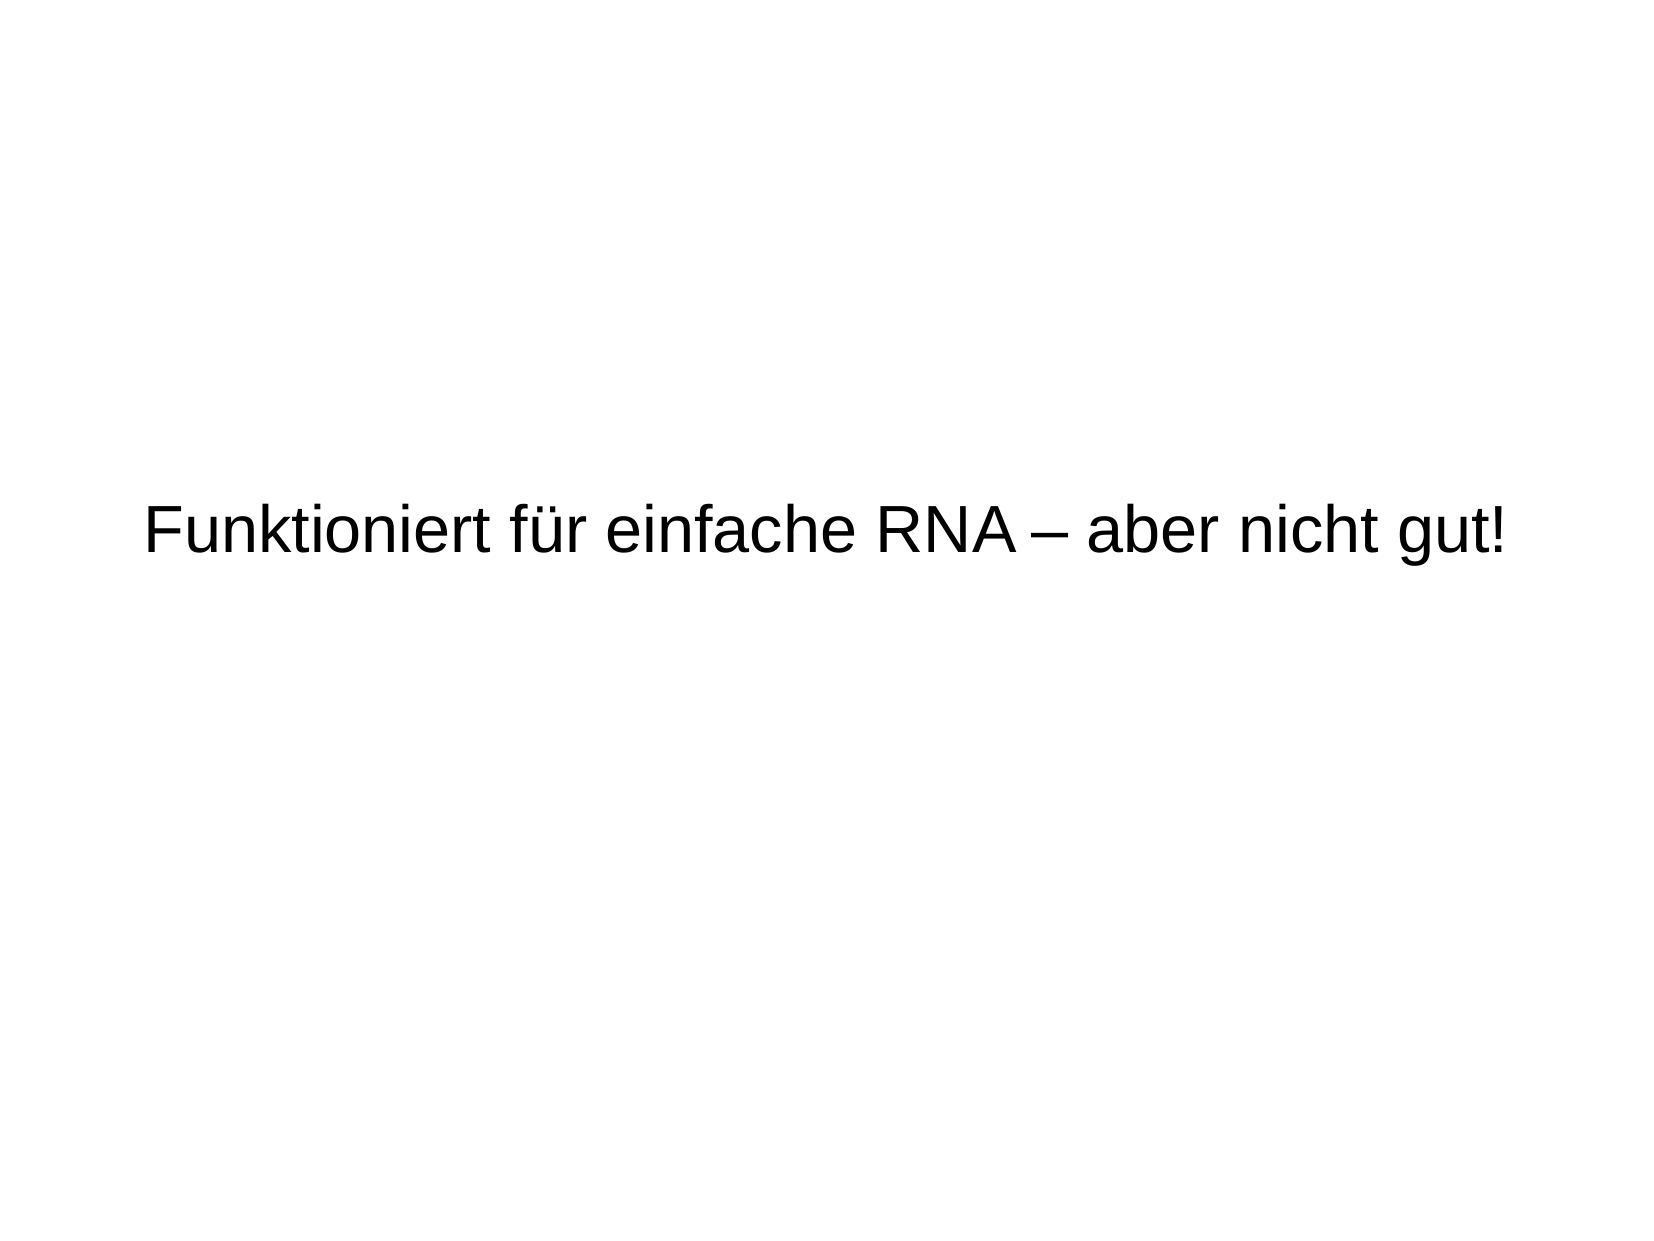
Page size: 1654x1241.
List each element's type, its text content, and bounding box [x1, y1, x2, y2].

subtitle Funktioniert für einfache RNA – aber nicht gut! [82, 49, 1571, 1010]
